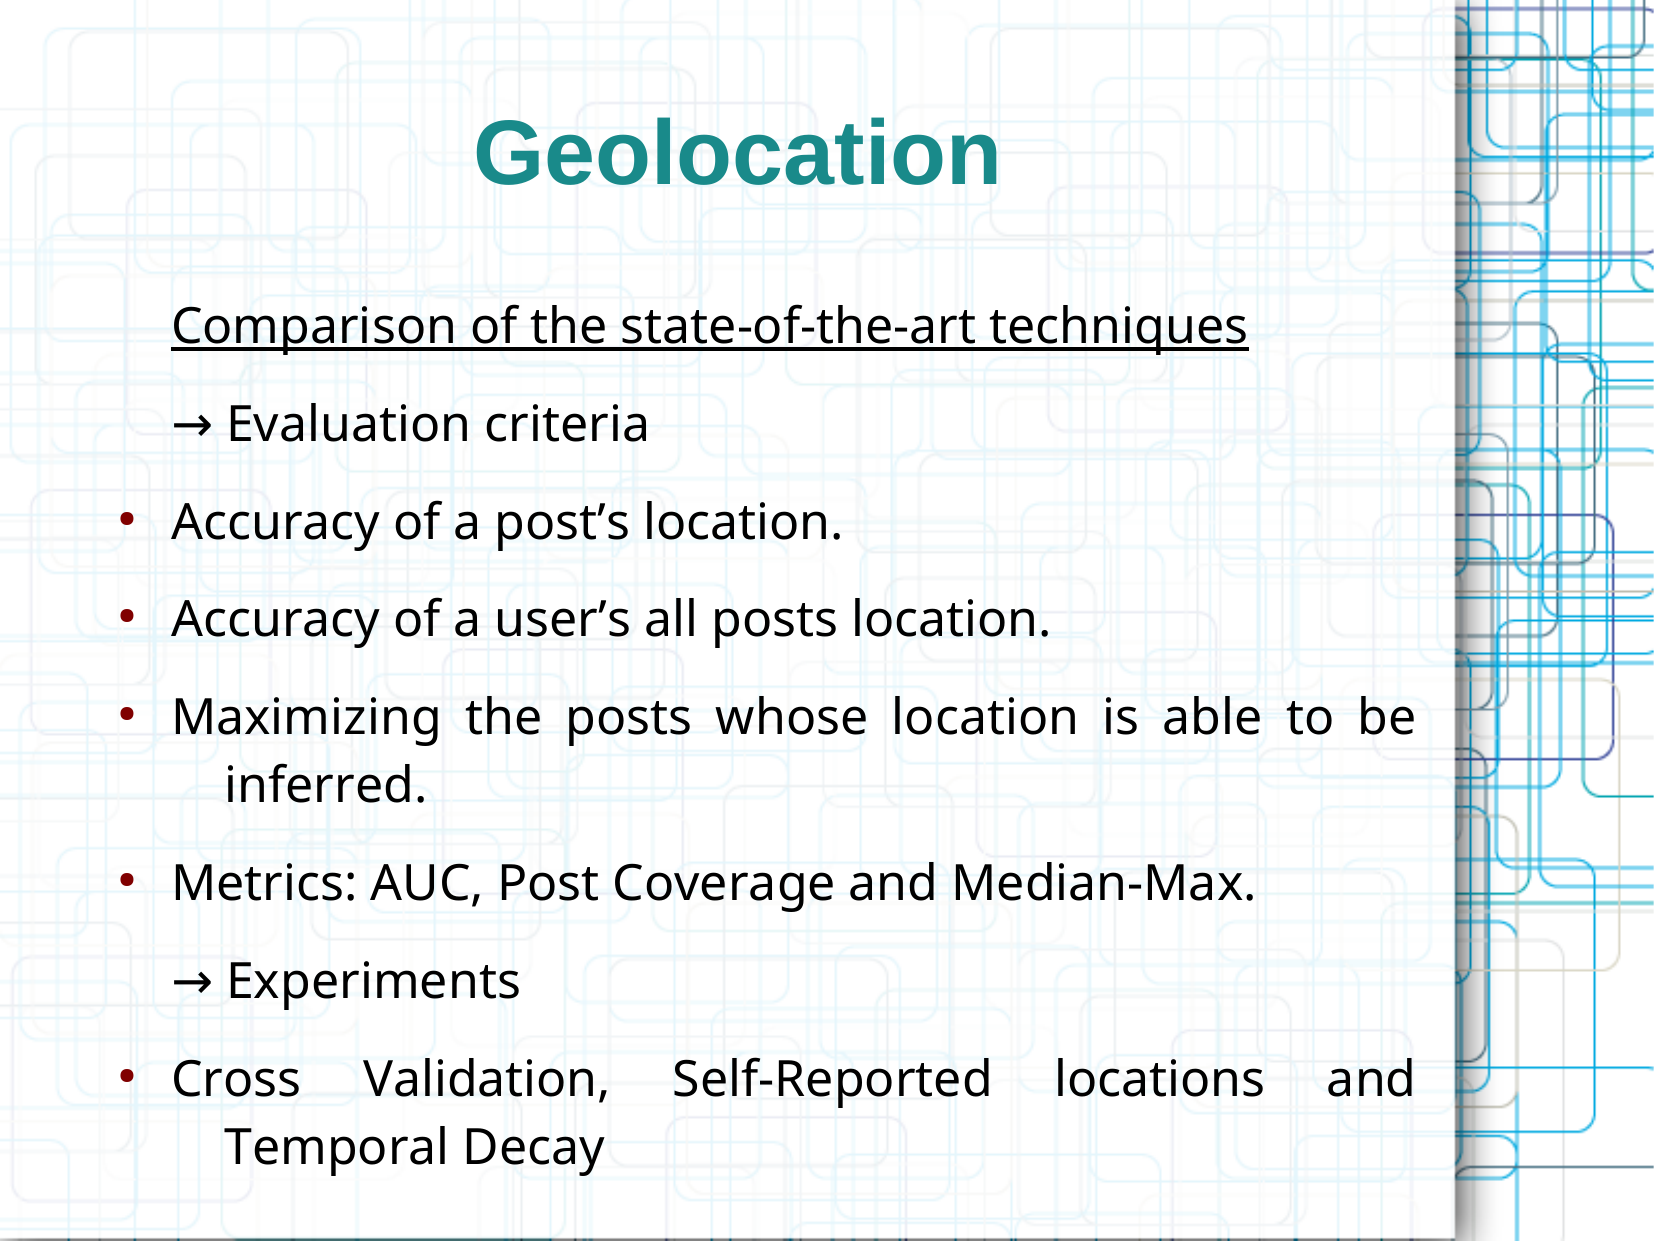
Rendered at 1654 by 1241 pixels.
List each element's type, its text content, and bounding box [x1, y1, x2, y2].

picture [0, 0, 1654, 1241]
title Geolocation [59, 49, 1418, 257]
list Comparison of the state-of-the-art techniques → Evaluation criteria Accuracy of a post’s location. Accuracy of a user’s all posts location. Maximizing the posts whose location is able to be inferred. Metrics: AUC, Post Coverage and Median-Max. → Experiments Cross Validation, Self-Reported locations and Temporal Decay [82, 290, 1418, 1167]
